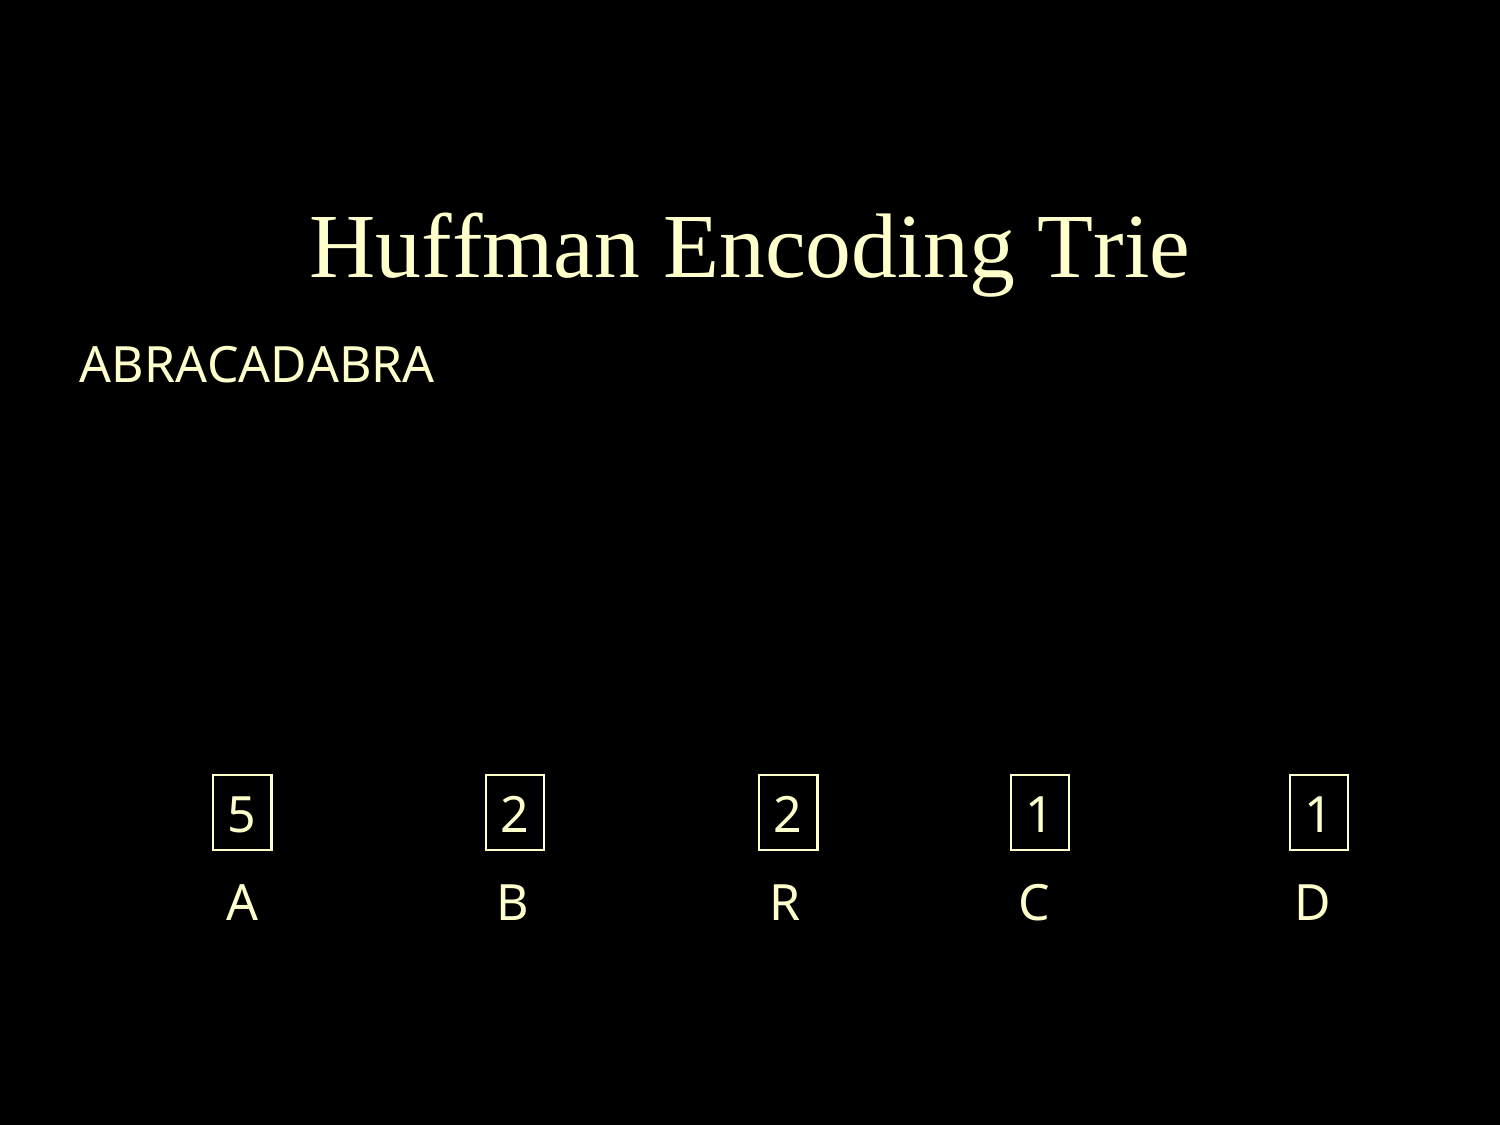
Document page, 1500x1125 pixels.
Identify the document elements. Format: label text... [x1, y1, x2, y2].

title Huffman Encoding Trie [22, 145, 1480, 336]
text_box R [754, 862, 816, 938]
text_box 2 [485, 774, 545, 851]
text_box C [1003, 862, 1065, 938]
text_box 1 [1289, 774, 1348, 851]
text_box B [481, 862, 544, 938]
text_box ABRACADABRA [64, 324, 450, 401]
text_box 5 [213, 774, 272, 851]
text_box A [211, 862, 274, 938]
text_box D [1279, 862, 1347, 938]
text_box 1 [1010, 774, 1069, 851]
text_box 2 [759, 774, 818, 851]
